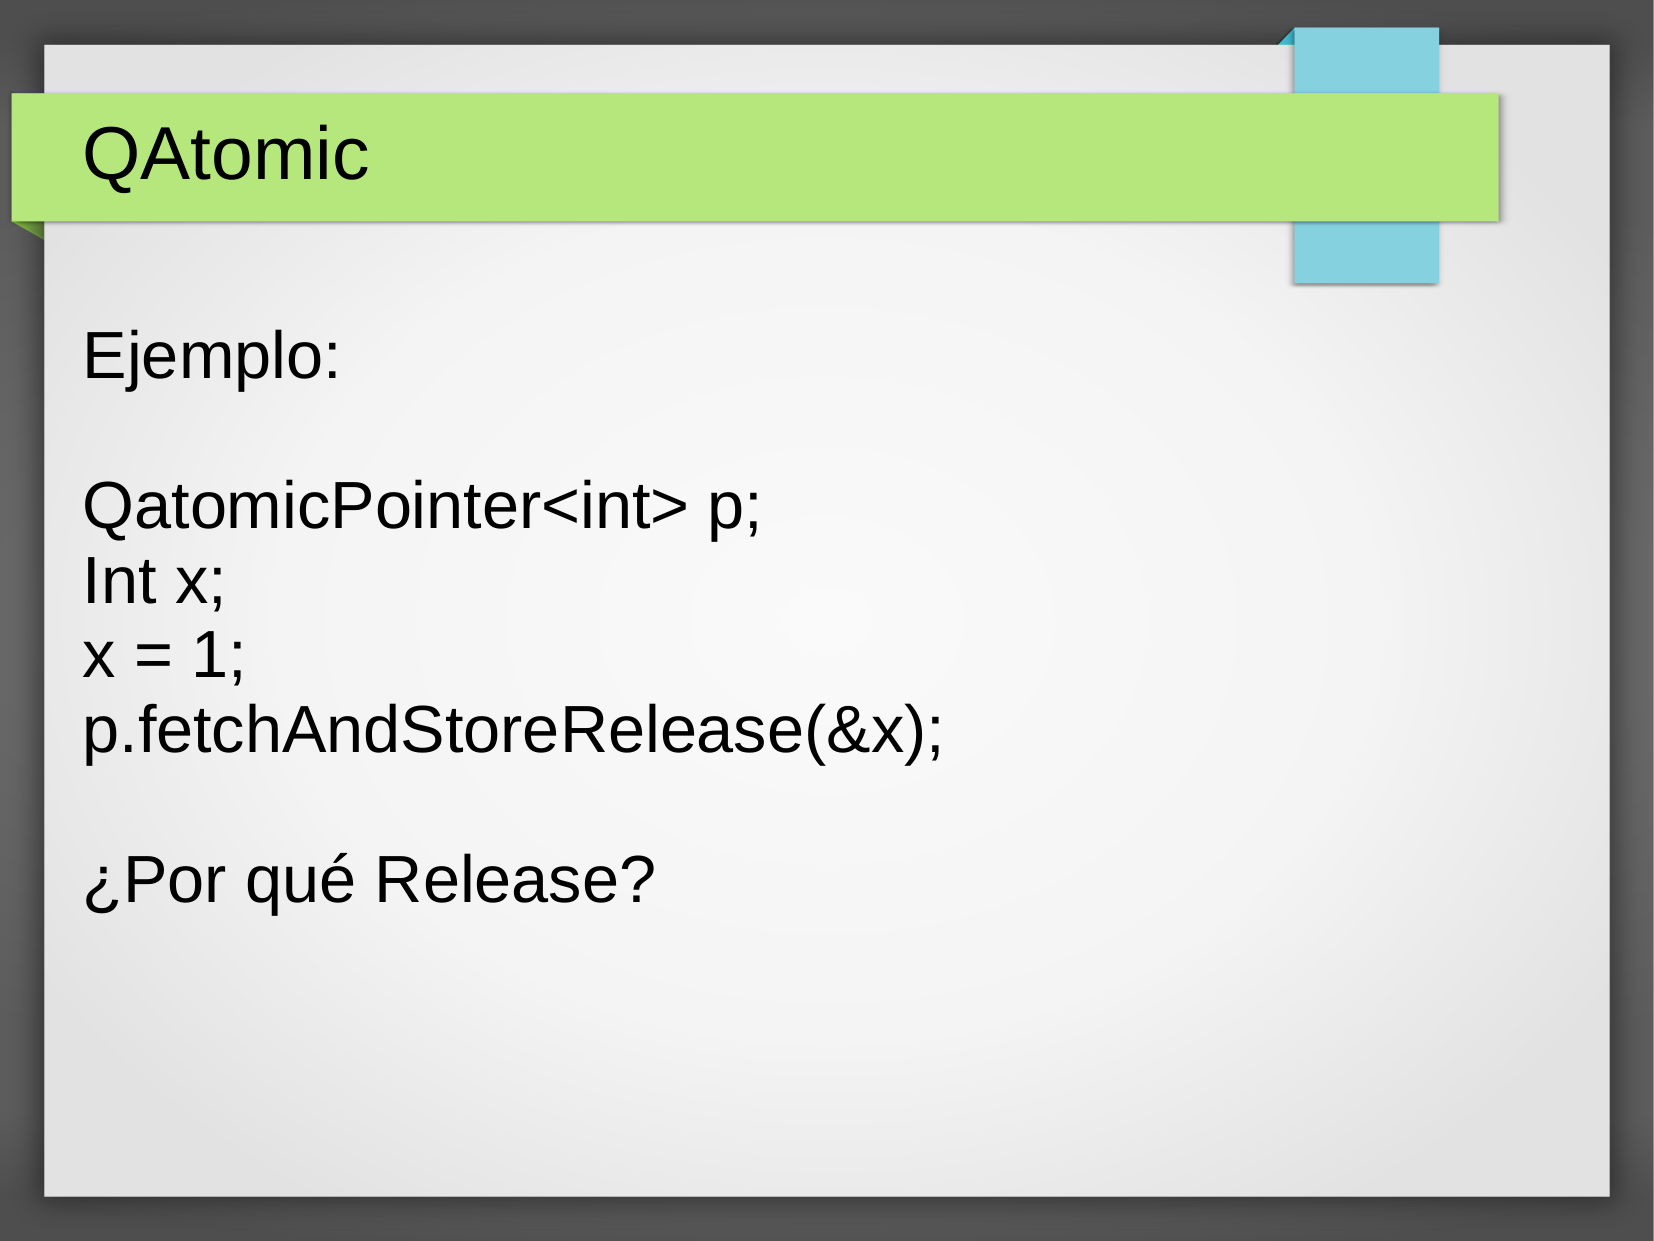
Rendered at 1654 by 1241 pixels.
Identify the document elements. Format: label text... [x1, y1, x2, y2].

subtitle Ejemplo: QatomicPointer<int> p; Int x; x = 1; p.fetchAndStoreRelease(&x); ¿Por qué Release? [82, 295, 1571, 1015]
picture [0, 0, 1654, 1241]
title QAtomic [82, 94, 1264, 213]
